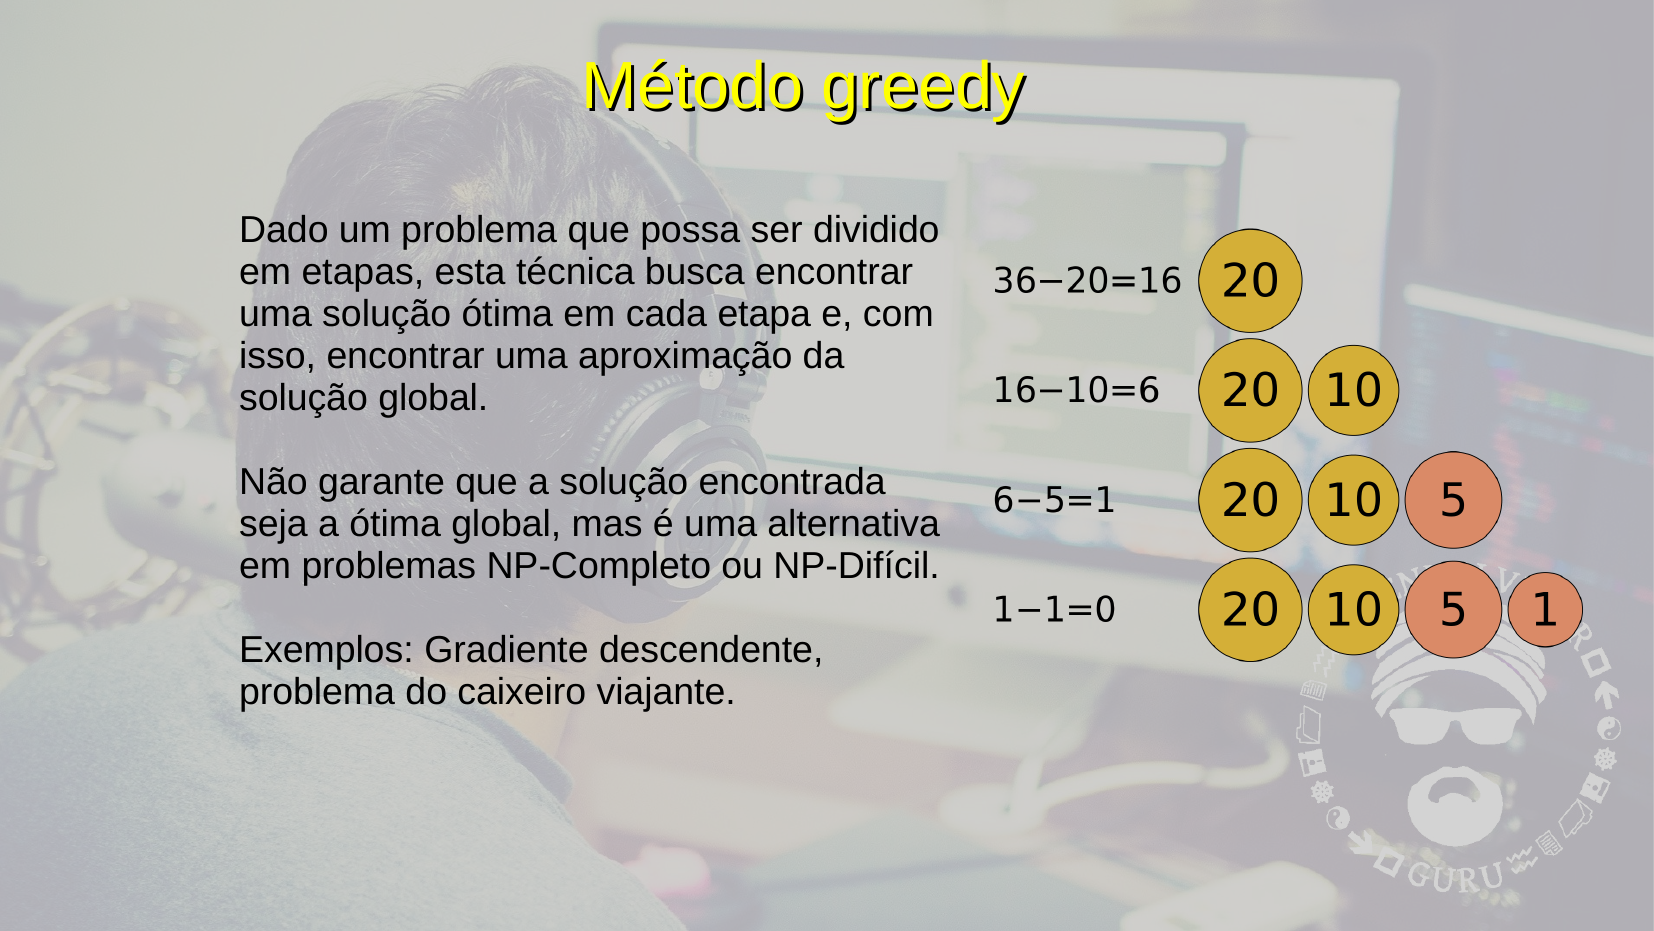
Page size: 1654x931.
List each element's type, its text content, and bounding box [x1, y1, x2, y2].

text_box Método greedy [566, 40, 1069, 130]
text_box Dado um problema que possa ser dividido em etapas, esta técnica busca encontrar uma solução ótima em cada etapa e, com isso, encontrar uma aproximação da solução global. Não garante que a solução encontrada seja a ótima global, mas é uma alternativa em problemas NP-Completo ou NP-Difícil. Exemplos: Gradiente descendente, problema do caixeiro viajante. [224, 200, 969, 720]
picture [973, 216, 1595, 674]
